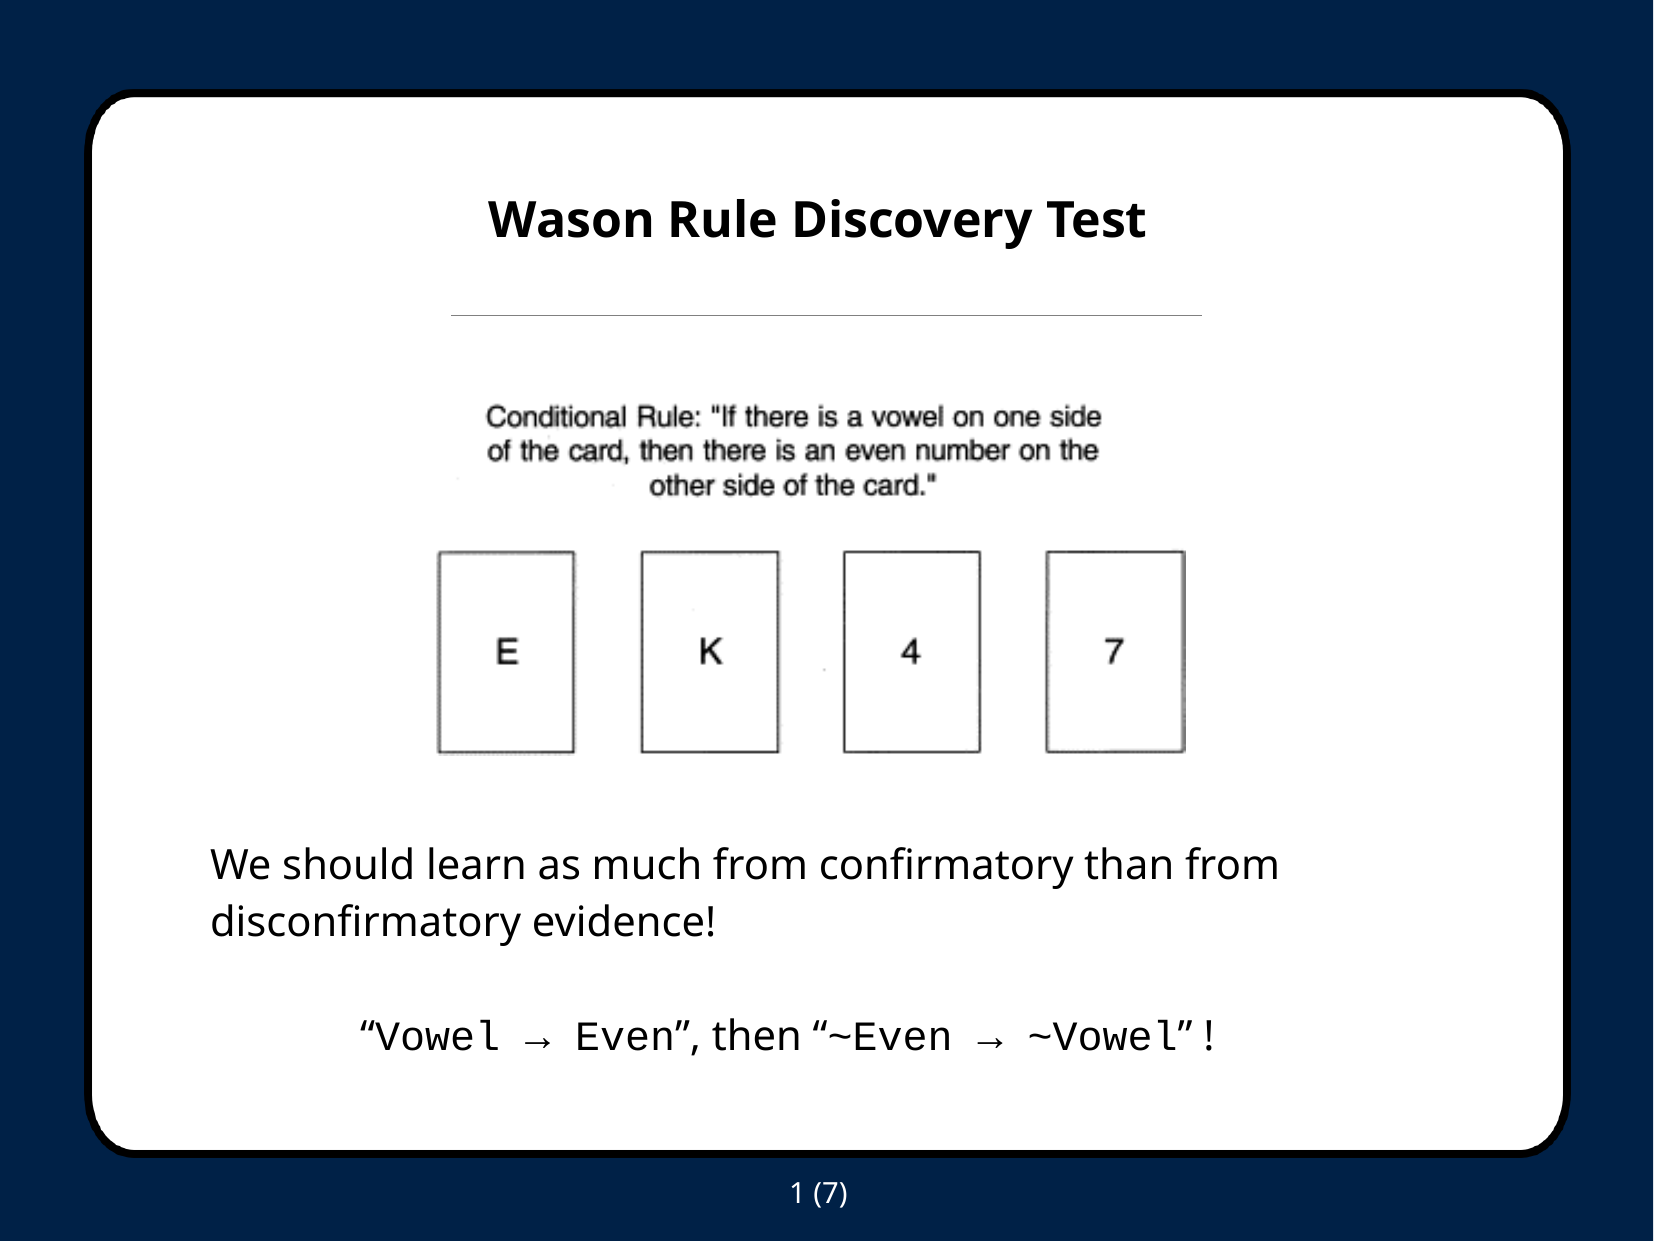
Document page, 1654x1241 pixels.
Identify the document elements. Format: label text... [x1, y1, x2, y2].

title Wason Rule Discovery Test [74, 188, 1562, 247]
picture [0, 0, 1654, 1241]
title 1 (7) [74, 1170, 1562, 1214]
text_box We should learn as much from confirmatory than from disconfirmatory evidence! “Vowel → Even”, then “~Even → ~Vowel” ! [210, 850, 1441, 1048]
